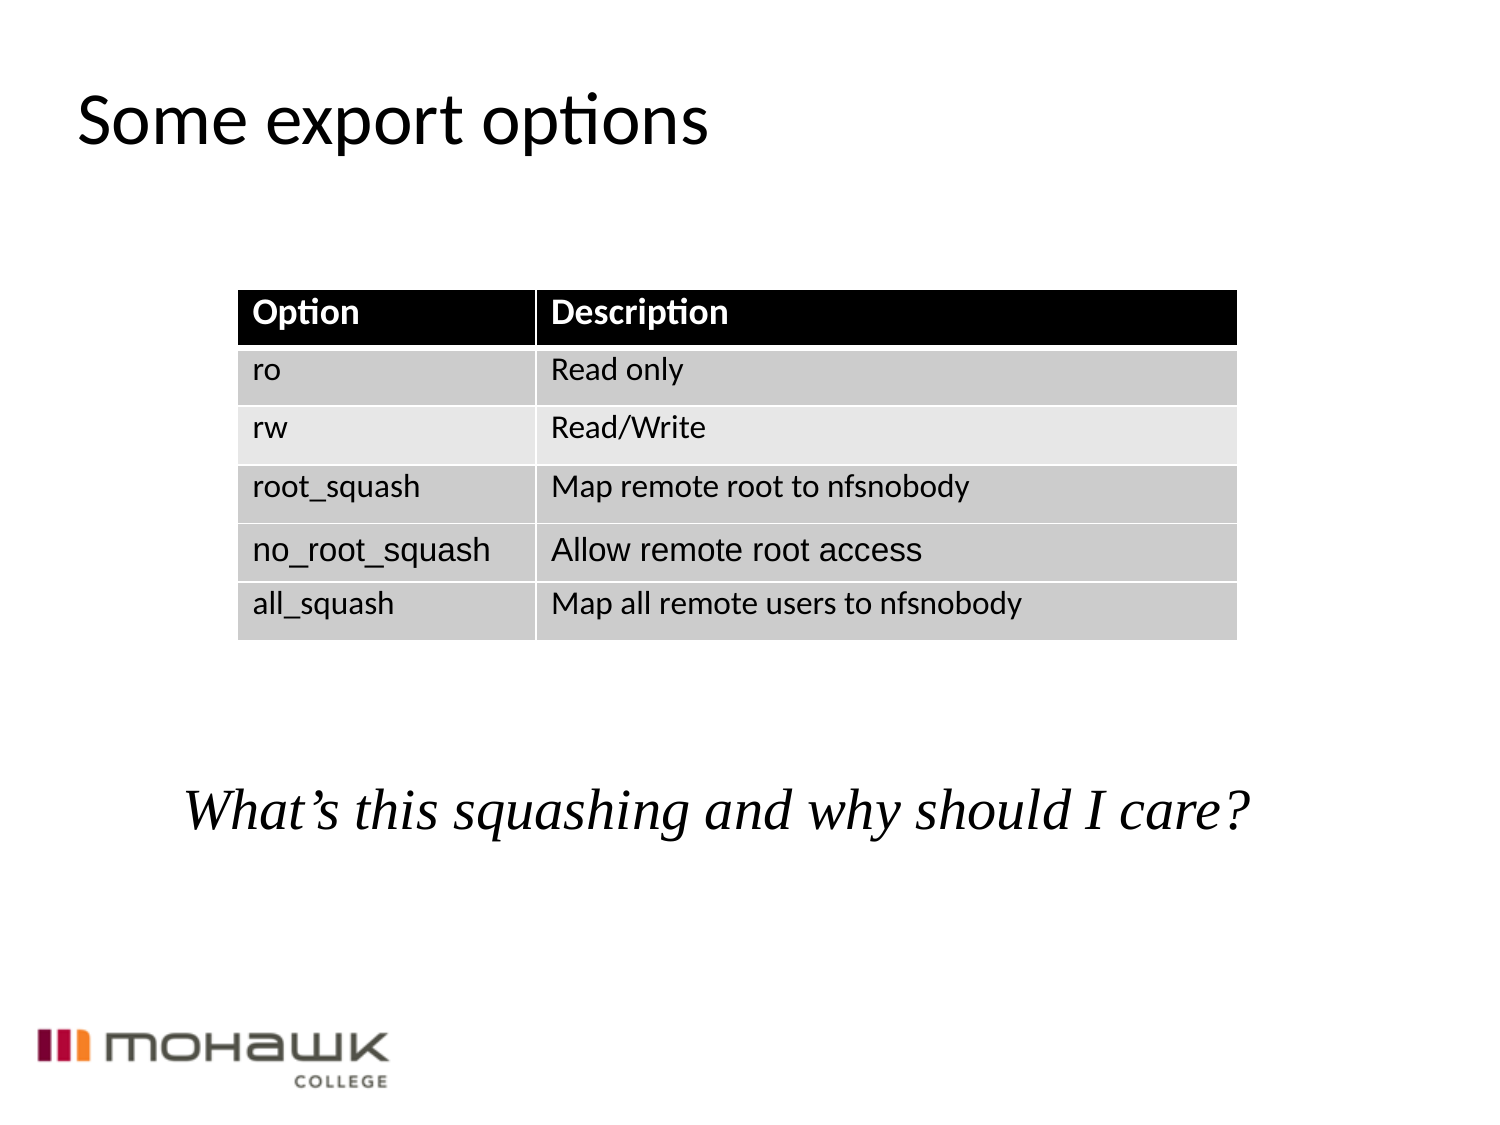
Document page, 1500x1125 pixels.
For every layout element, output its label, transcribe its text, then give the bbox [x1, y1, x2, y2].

table_cell Read/Write [537, 407, 1237, 464]
table_cell Map all remote users to nfsnobody [537, 583, 1237, 640]
table_cell root_squash [238, 466, 535, 523]
table_cell all_squash [238, 583, 535, 640]
picture [5, 1000, 422, 1118]
text_box What’s this squashing and why should I care? [167, 763, 1266, 849]
table_cell Map remote root to nfsnobody [537, 466, 1237, 523]
text_box Some export options [62, 62, 1413, 213]
table_cell Read only [537, 351, 1237, 405]
table_cell no_root_squash [238, 524, 535, 581]
table_header Description [537, 290, 1237, 345]
table_cell Allow remote root access [537, 524, 1237, 581]
table_cell ro [238, 351, 535, 405]
table_cell rw [238, 407, 535, 464]
table_header Option [238, 290, 535, 345]
